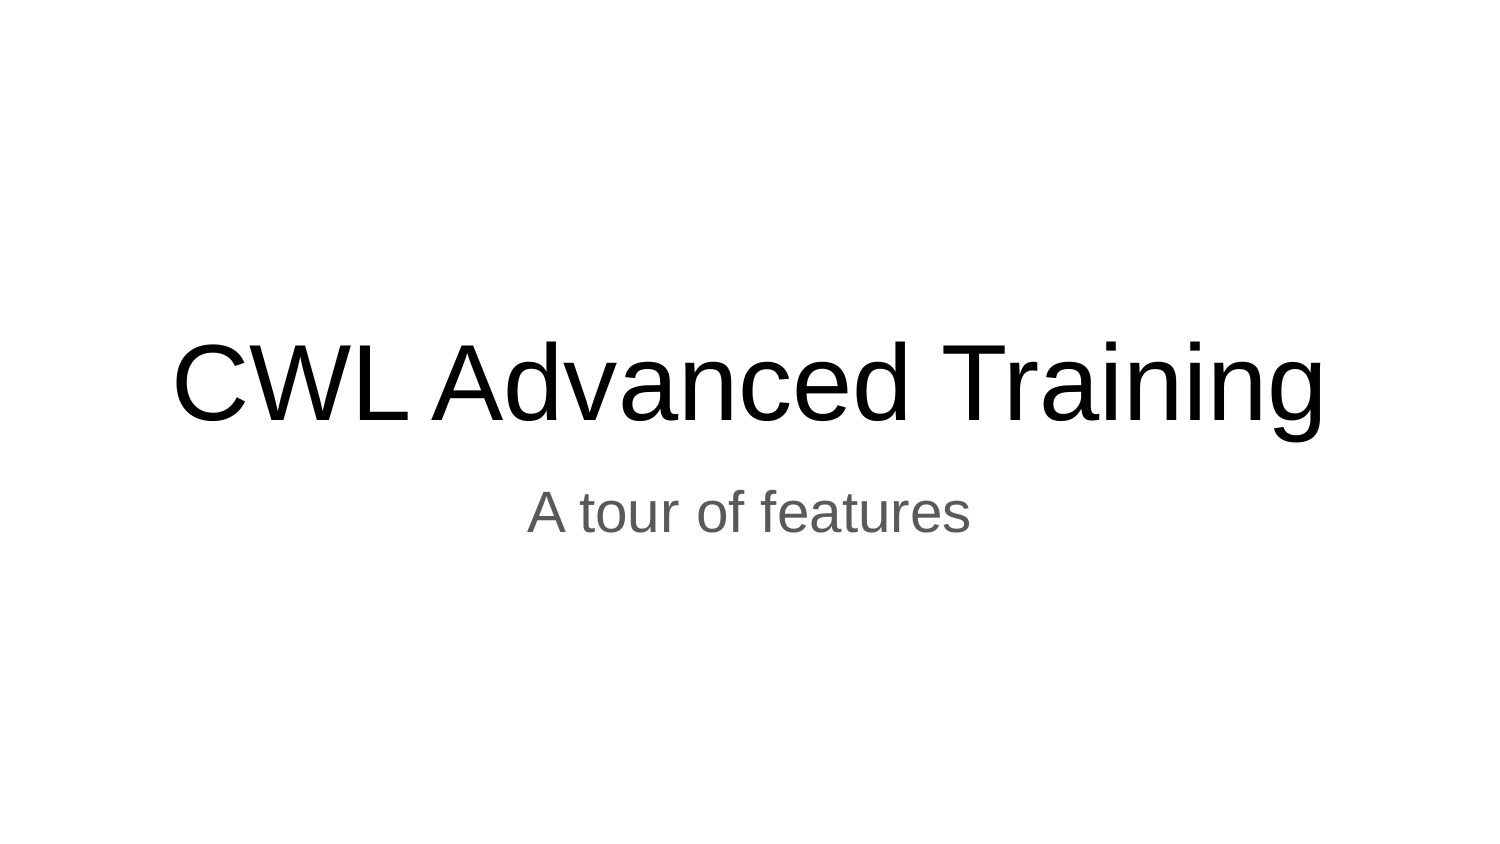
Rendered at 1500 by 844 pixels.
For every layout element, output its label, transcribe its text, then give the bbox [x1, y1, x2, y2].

subtitle A tour of features [51, 464, 1449, 595]
title CWL Advanced Training [51, 122, 1449, 459]
